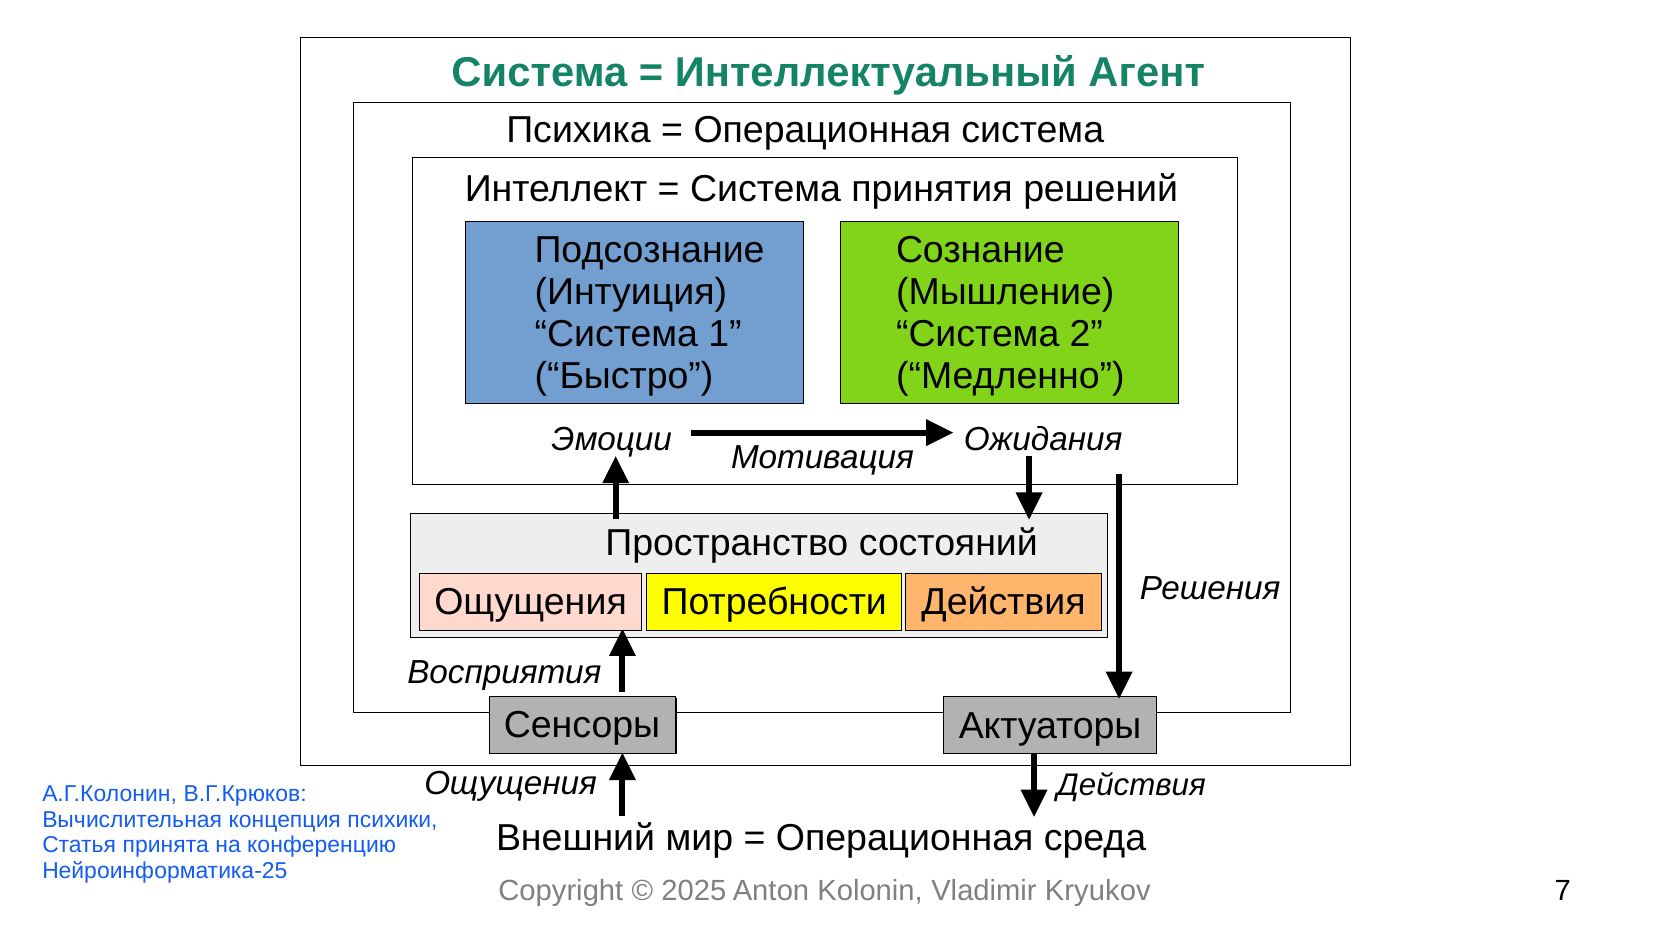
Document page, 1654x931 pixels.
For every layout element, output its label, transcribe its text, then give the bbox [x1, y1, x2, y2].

text_box Сознание (Мышление) “Система 2” (“Медленно”) [881, 221, 1140, 404]
text_box Эмоции [536, 413, 687, 466]
text_box Пространство состояний [450, 514, 1194, 571]
text_box Ожидания [949, 413, 1138, 466]
text_box [840, 221, 881, 404]
text_box Восприятия [392, 646, 617, 699]
text_box Потребности [646, 573, 902, 631]
text_box Актуаторы [943, 696, 1157, 754]
text_box Психика = Операционная система [491, 100, 1120, 158]
text_box Интеллект = Система принятия решений [450, 159, 1194, 217]
text_box [465, 221, 519, 404]
text_box Ощущения [409, 757, 635, 809]
text_box Внешний мир = Операционная среда [481, 808, 1162, 866]
text_box Решения [1125, 562, 1296, 615]
text_box Сенсоры [489, 696, 676, 754]
text_box Ощущения [419, 573, 642, 631]
text_box Мотивация [716, 430, 929, 483]
text_box А.Г.Колонин, В.Г.Крюков: Вычислительная концепция психики, Статья принята на конференцию Нейроинформатика-25 [27, 773, 453, 891]
text_box Действия [1042, 759, 1222, 809]
text_box [780, 221, 804, 404]
text_box Действия [905, 573, 1102, 631]
text_box [1140, 221, 1179, 404]
text_box Подсознание (Интуиция) “Система 1” (“Быстро”) [519, 221, 780, 404]
text_box [410, 513, 1108, 638]
text_box Система = Интеллектуальный Агент [436, 41, 1220, 102]
